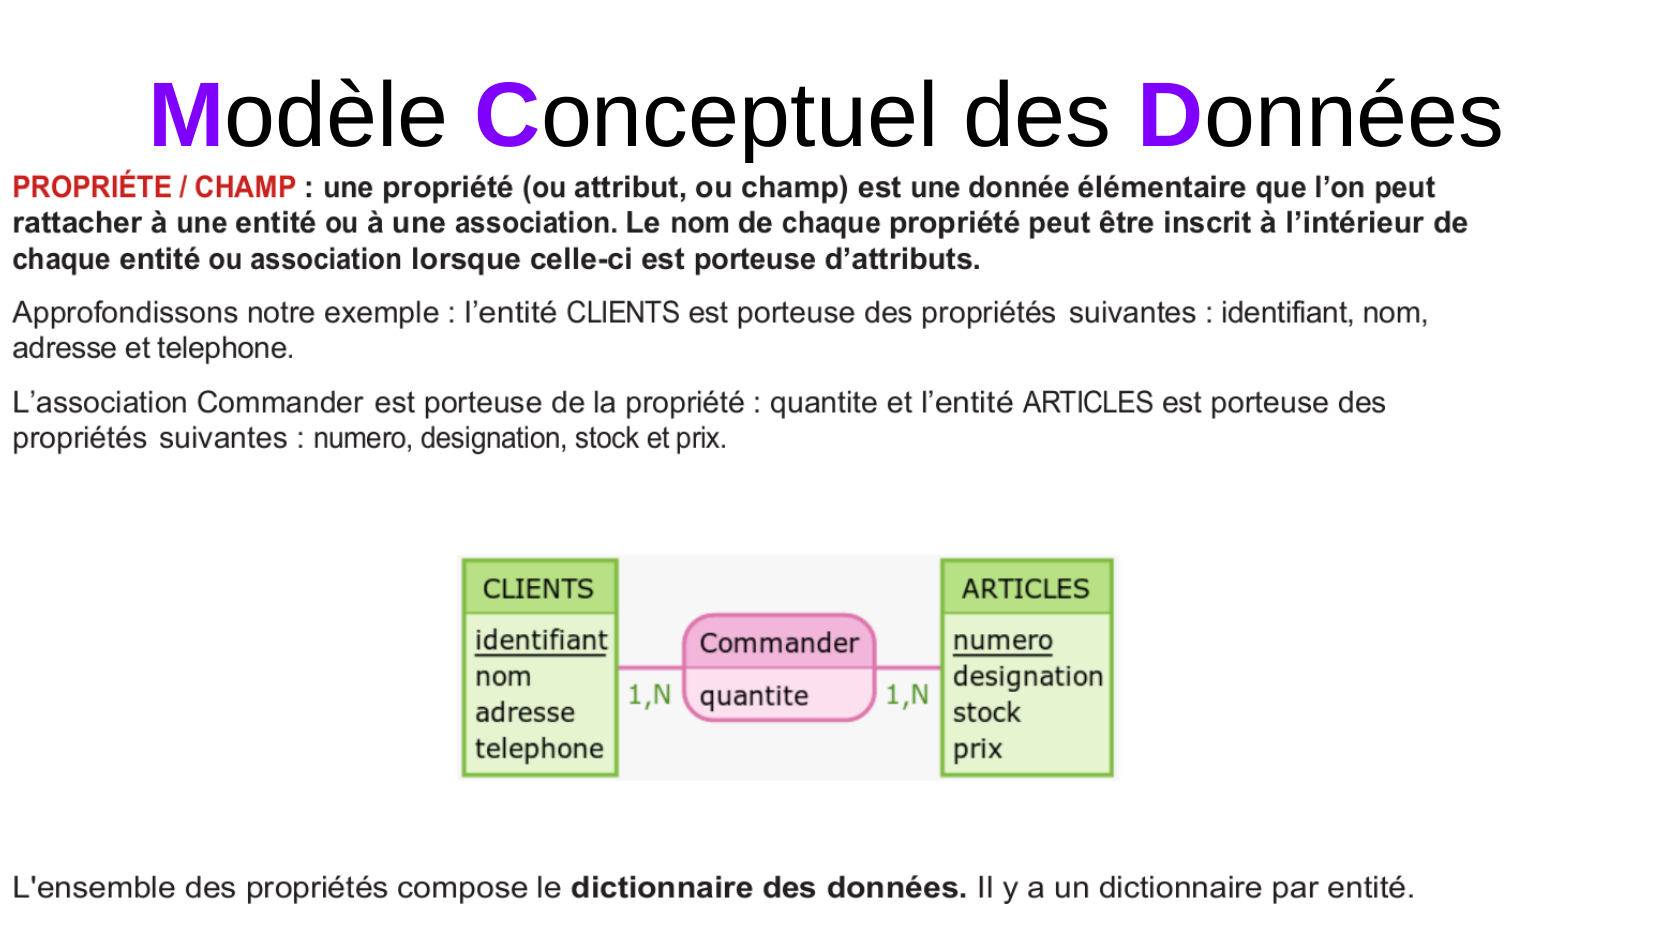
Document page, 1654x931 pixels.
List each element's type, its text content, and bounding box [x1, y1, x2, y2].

picture [8, 163, 1474, 904]
title Modèle Conceptuel des Données [82, 37, 1571, 193]
